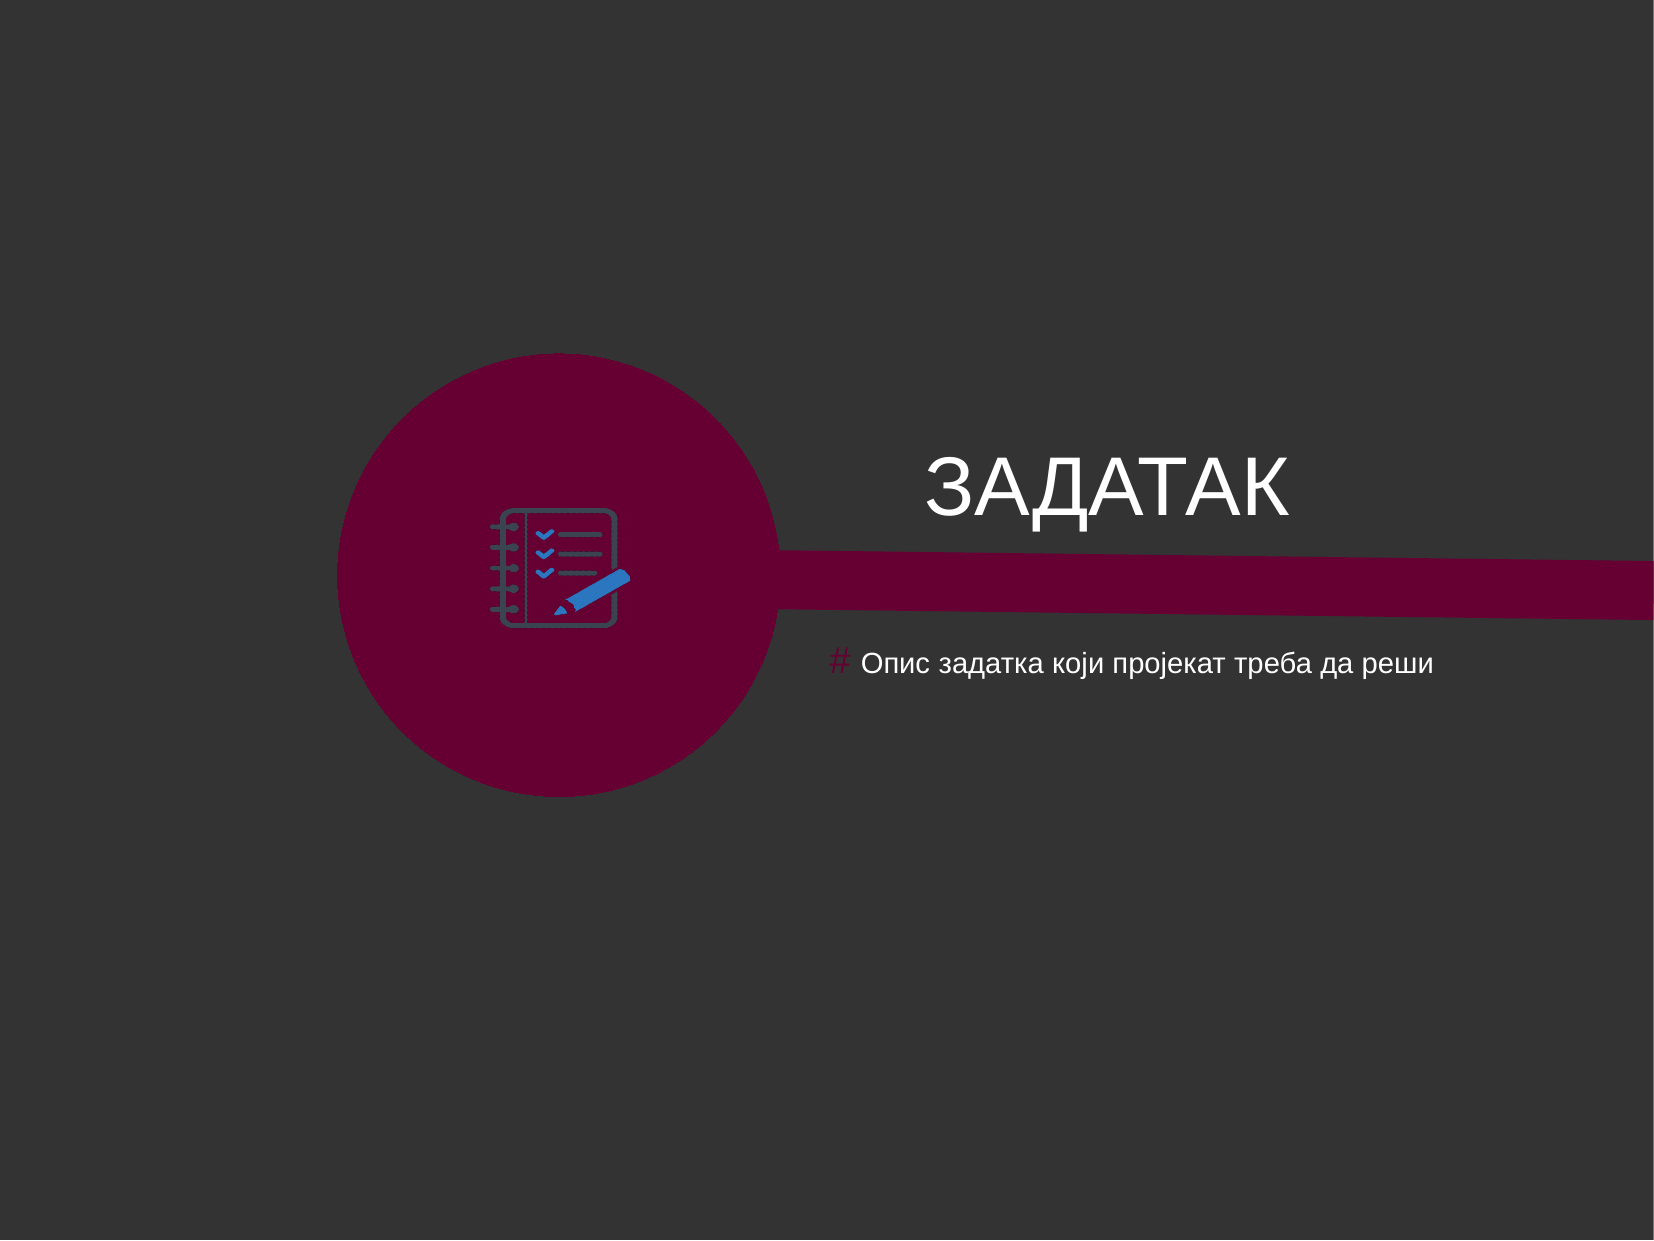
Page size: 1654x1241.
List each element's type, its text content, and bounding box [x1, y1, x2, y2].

picture [484, 507, 636, 629]
text_box ЗАДАТАК [909, 425, 1382, 545]
text_box [337, 353, 779, 797]
text_box # Опис задатка који пројекат треба да реши [814, 628, 1607, 685]
